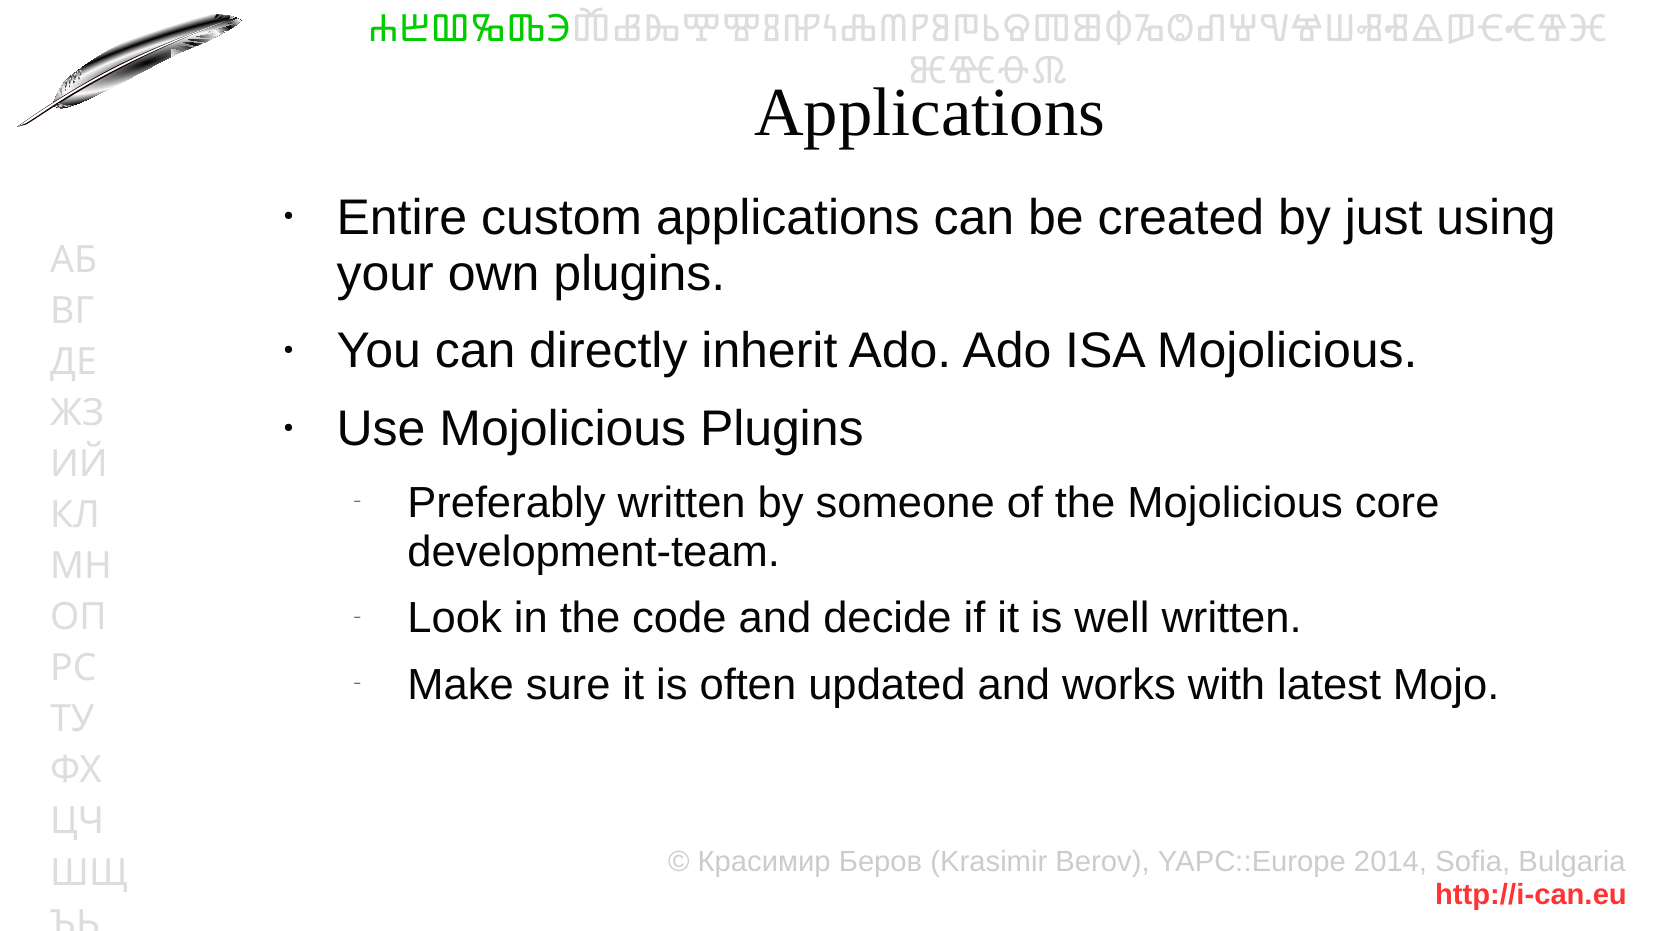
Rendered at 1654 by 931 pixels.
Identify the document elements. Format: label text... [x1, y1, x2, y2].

title Applications [265, 35, 1595, 188]
list Entire custom applications can be created by just using your own plugins. You can directly inherit Ado. Ado ISA Mojolicious. Use Mojolicious Plugins Preferably written by someone of the Mojolicious core development-team. Look in the code and decide if it is well written. Make sure it is often updated and works with latest Mojo. [265, 188, 1595, 815]
